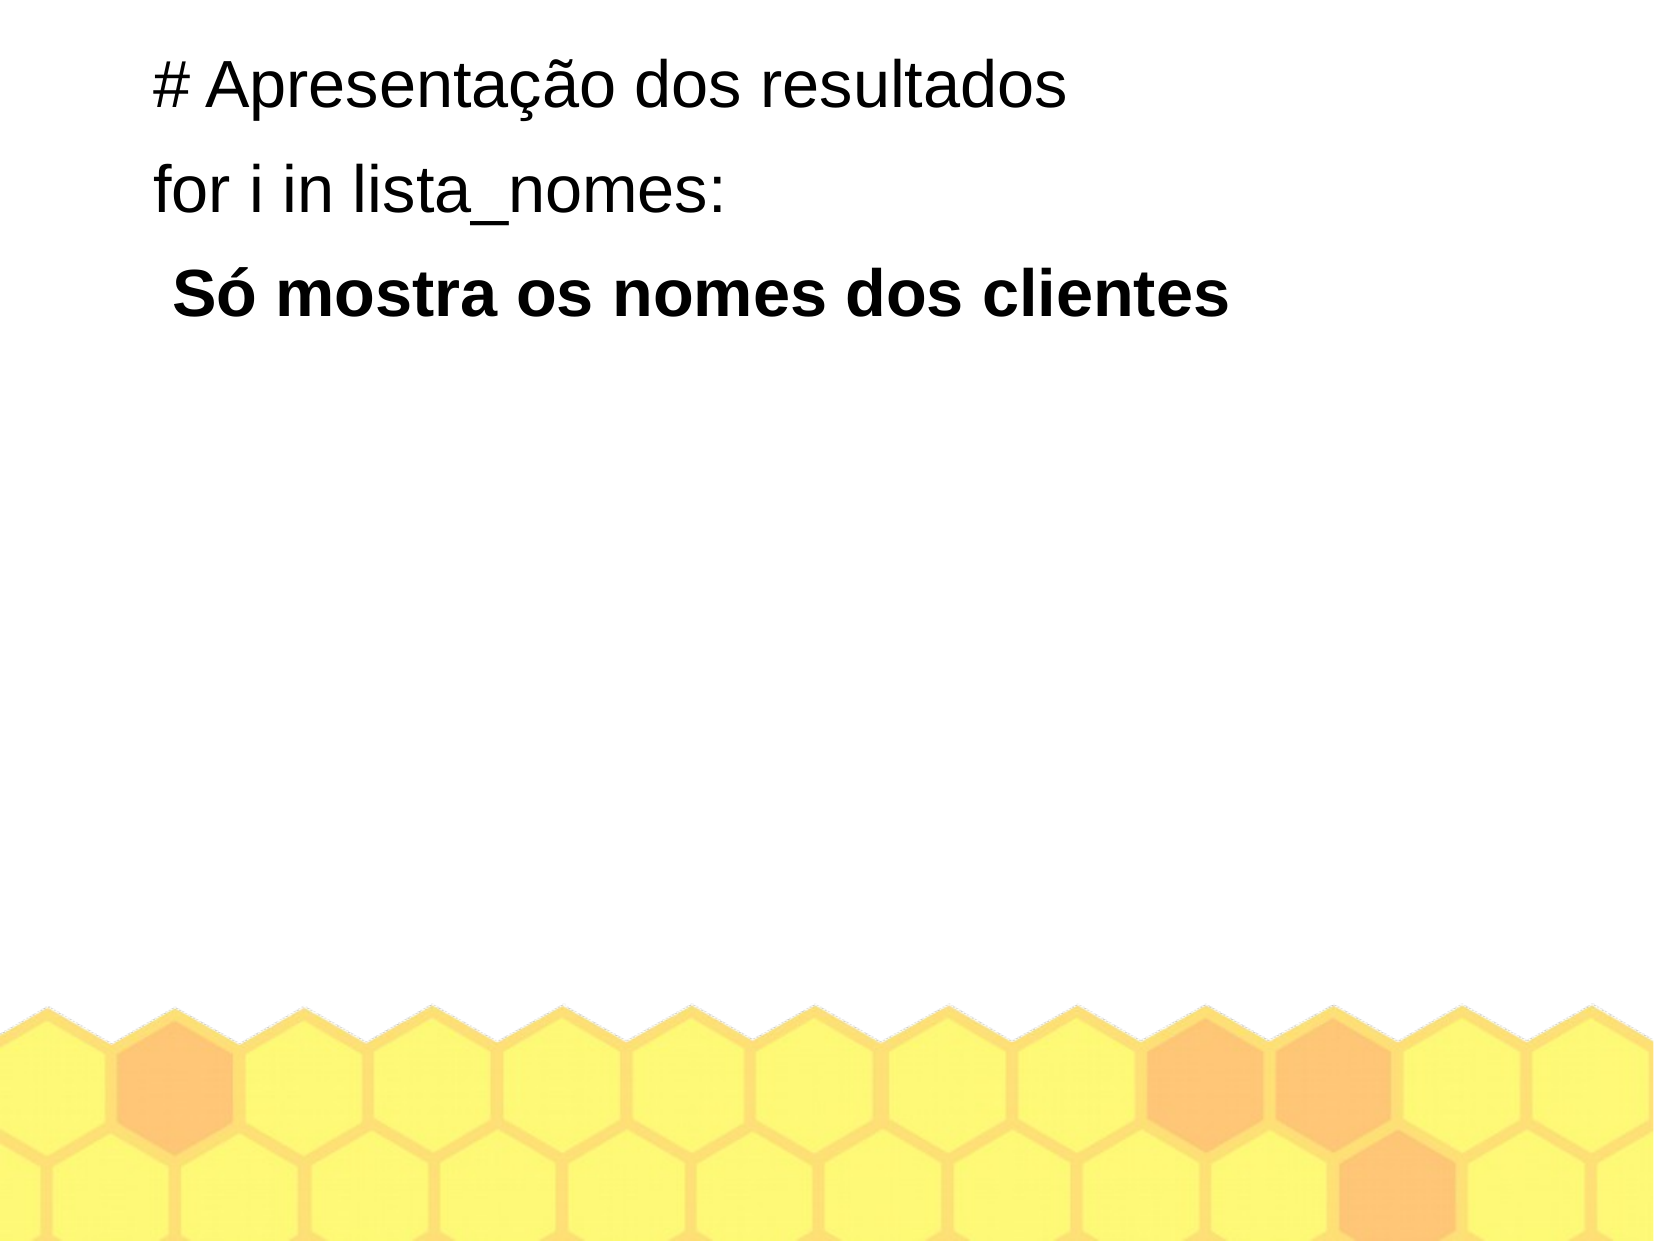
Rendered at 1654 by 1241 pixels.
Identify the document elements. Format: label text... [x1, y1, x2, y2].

picture [0, 1001, 1654, 1241]
list # Apresentação dos resultados for i in lista_nomes: Só mostra os nomes dos clientes [82, 47, 1571, 1205]
